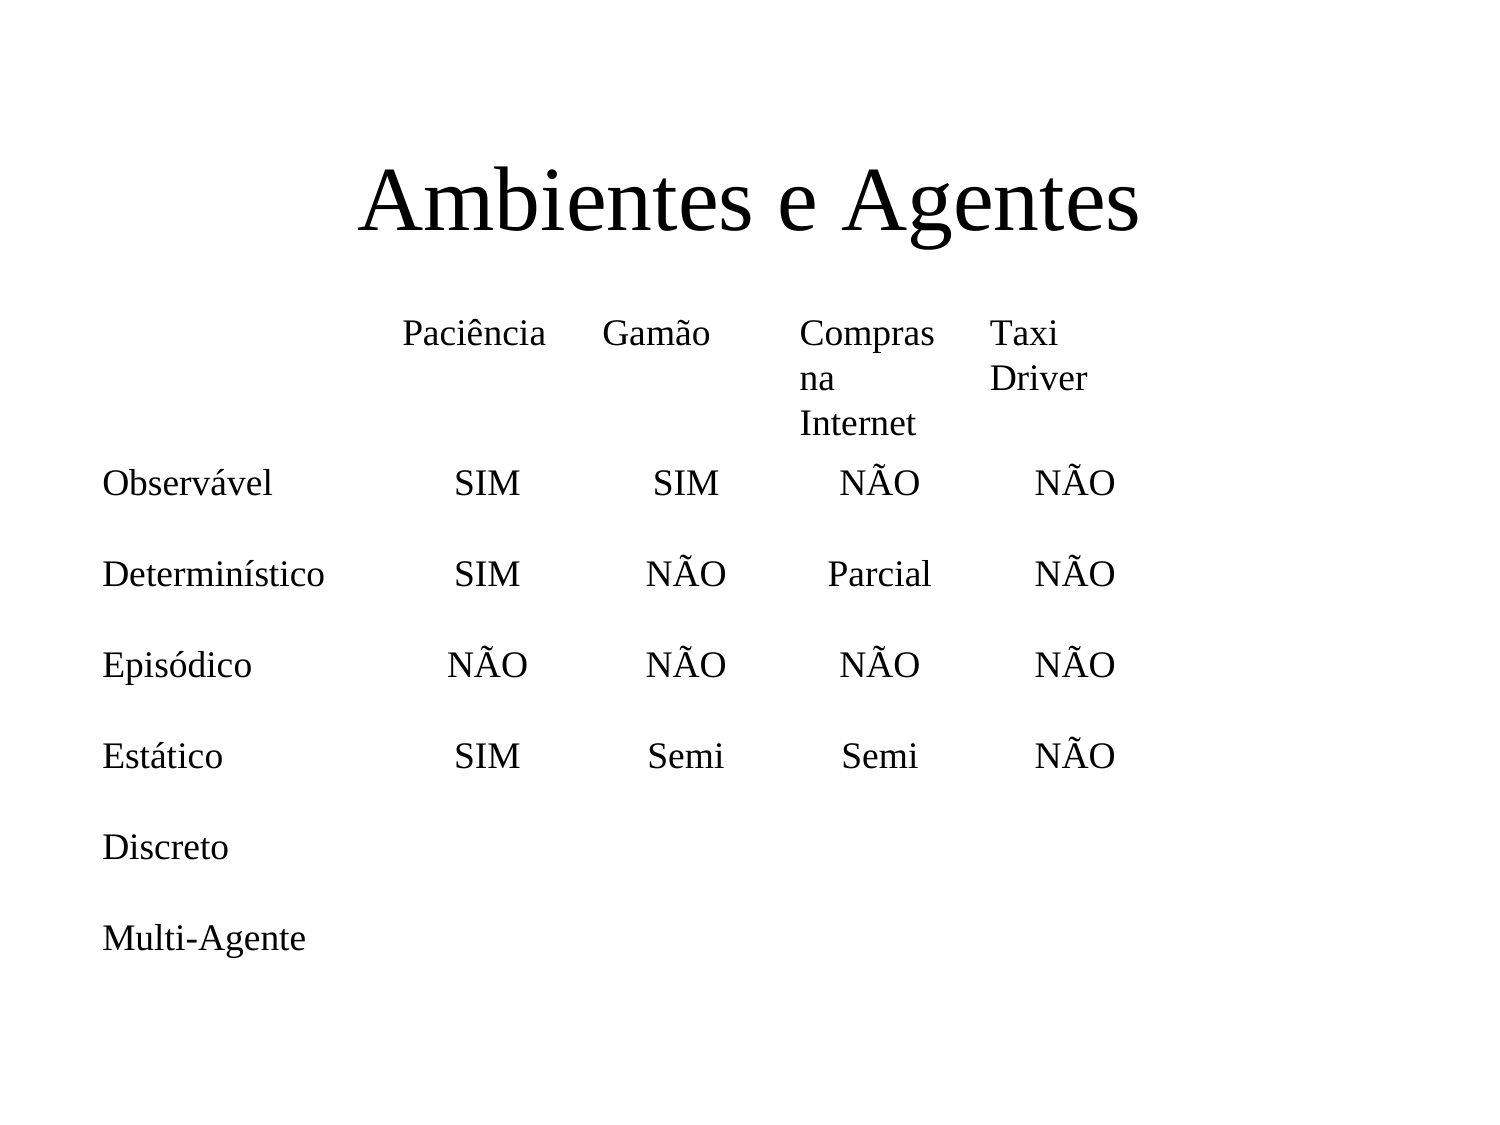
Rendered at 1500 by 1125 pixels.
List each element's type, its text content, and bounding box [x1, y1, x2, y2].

table_cell [975, 905, 1175, 996]
table_cell Estático [88, 723, 388, 814]
table_header Gamão [587, 300, 785, 450]
table_header [88, 300, 388, 450]
table_header Compras na Internet [785, 300, 975, 450]
table_cell [785, 814, 975, 905]
table_cell NÃO [388, 632, 587, 723]
table_header Paciência [388, 300, 587, 450]
table_cell NÃO [785, 632, 975, 723]
table_cell NÃO [975, 541, 1175, 632]
table_cell Discreto [88, 814, 388, 905]
table_cell Multi-Agente [88, 905, 388, 996]
table_cell [975, 814, 1175, 905]
table_cell [587, 814, 785, 905]
title Ambientes e Agentes [112, 99, 1388, 288]
table_cell SIM [388, 723, 587, 814]
table_cell Semi [785, 723, 975, 814]
table_cell NÃO [975, 632, 1175, 723]
table_cell NÃO [587, 541, 785, 632]
table_cell [388, 905, 587, 996]
table_cell NÃO [785, 450, 975, 541]
table_cell [785, 905, 975, 996]
table_cell Parcial [785, 541, 975, 632]
table_cell SIM [587, 450, 785, 541]
table_cell Episódico [88, 632, 388, 723]
table_cell [587, 905, 785, 996]
table_cell NÃO [587, 632, 785, 723]
table_cell SIM [388, 450, 587, 541]
table_cell NÃO [975, 450, 1175, 541]
table_cell NÃO [975, 723, 1175, 814]
table_cell Semi [587, 723, 785, 814]
table_header Taxi Driver [975, 300, 1175, 450]
table_cell SIM [388, 541, 587, 632]
table_cell Observável [88, 450, 388, 541]
table_cell [388, 814, 587, 905]
table_cell Determinístico [88, 541, 388, 632]
